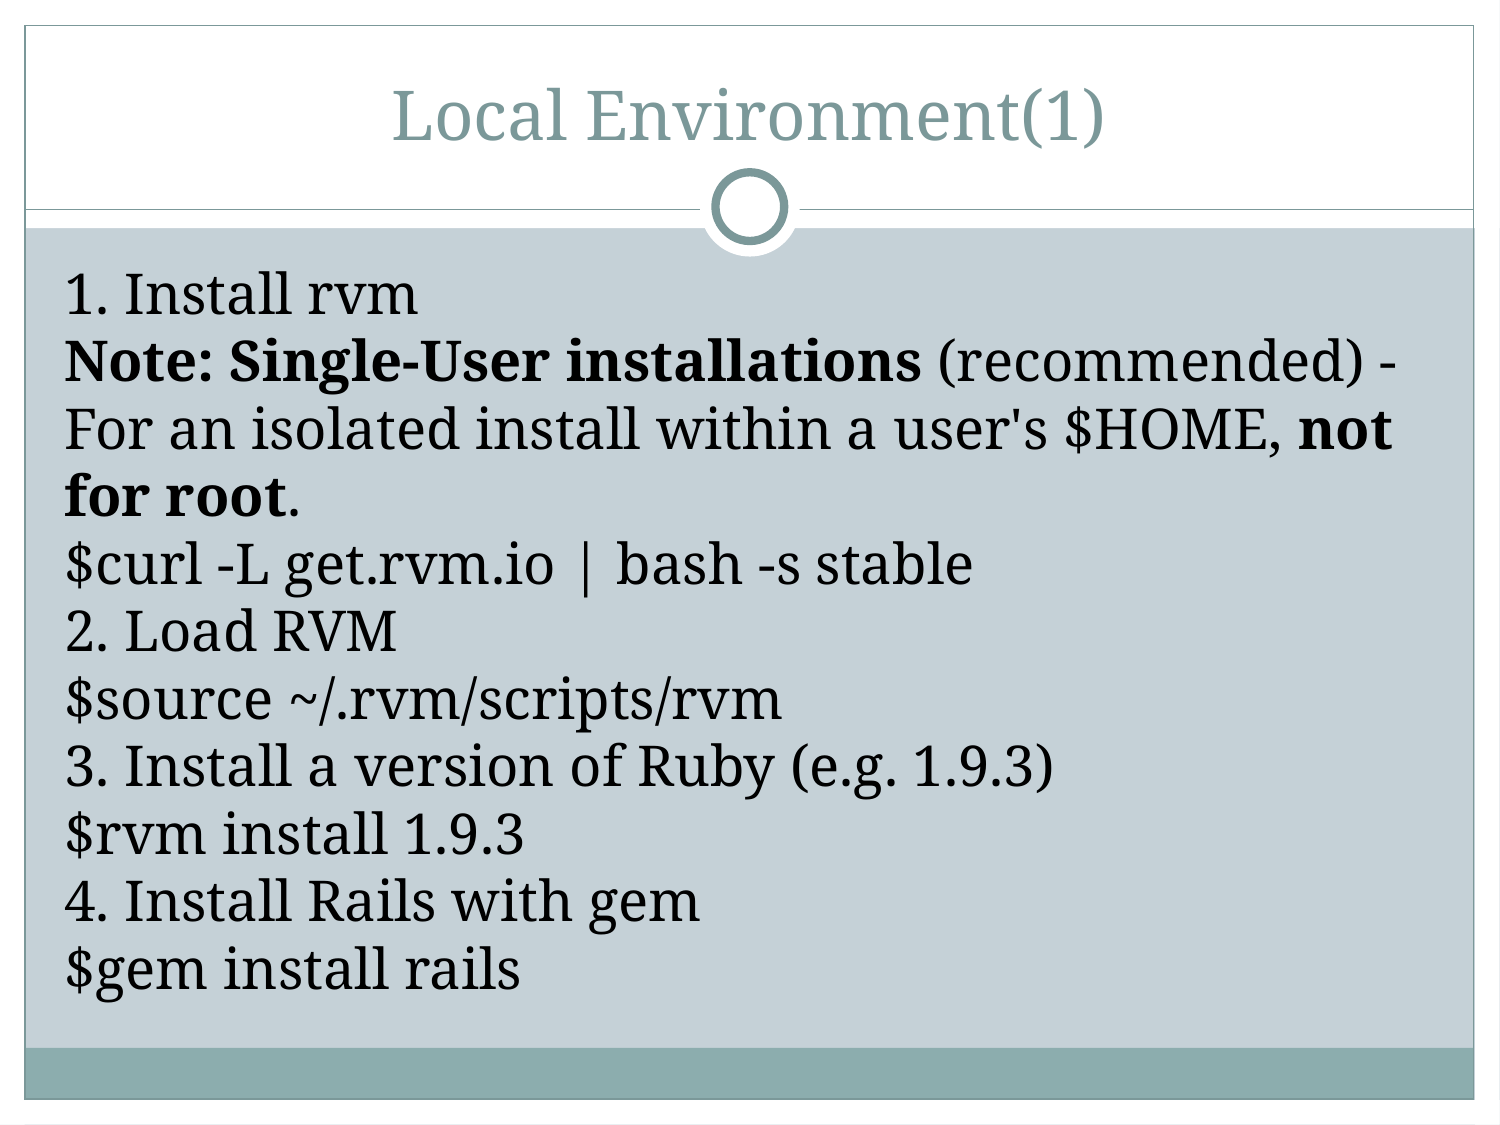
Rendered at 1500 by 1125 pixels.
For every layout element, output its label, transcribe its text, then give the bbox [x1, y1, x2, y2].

text_box 1. Install rvm Note: Single-User installations (recommended) - For an isolated install within a user's $HOME, not for root. $curl -L get.rvm.io | bash -s stable 2. Load RVM $source ~/.rvm/scripts/rvm 3. Install a version of Ruby (e.g. 1.9.3) $rvm install 1.9.3 4. Install Rails with gem $gem install rails [49, 250, 1445, 1001]
text_box Local Environment(1) [49, 37, 1450, 162]
